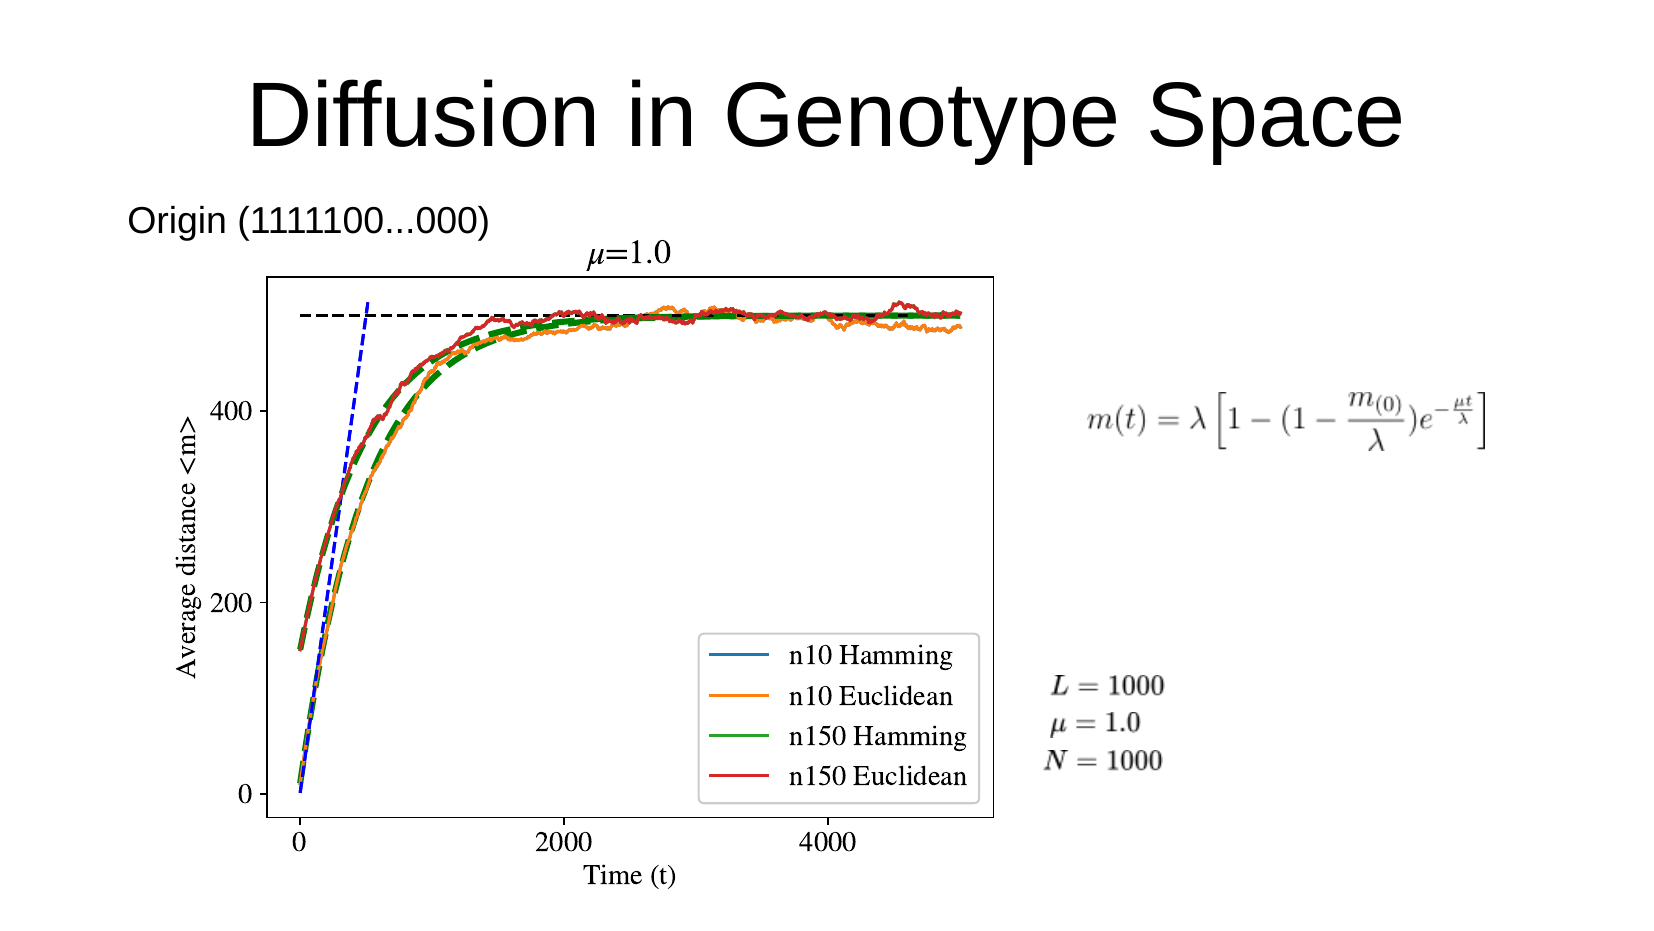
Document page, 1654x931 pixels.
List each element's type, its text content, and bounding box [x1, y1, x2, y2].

text_box Origin (1111100...000) [112, 192, 1426, 250]
title Diffusion in Genotype Space [82, 37, 1571, 193]
picture [150, 250, 1485, 895]
